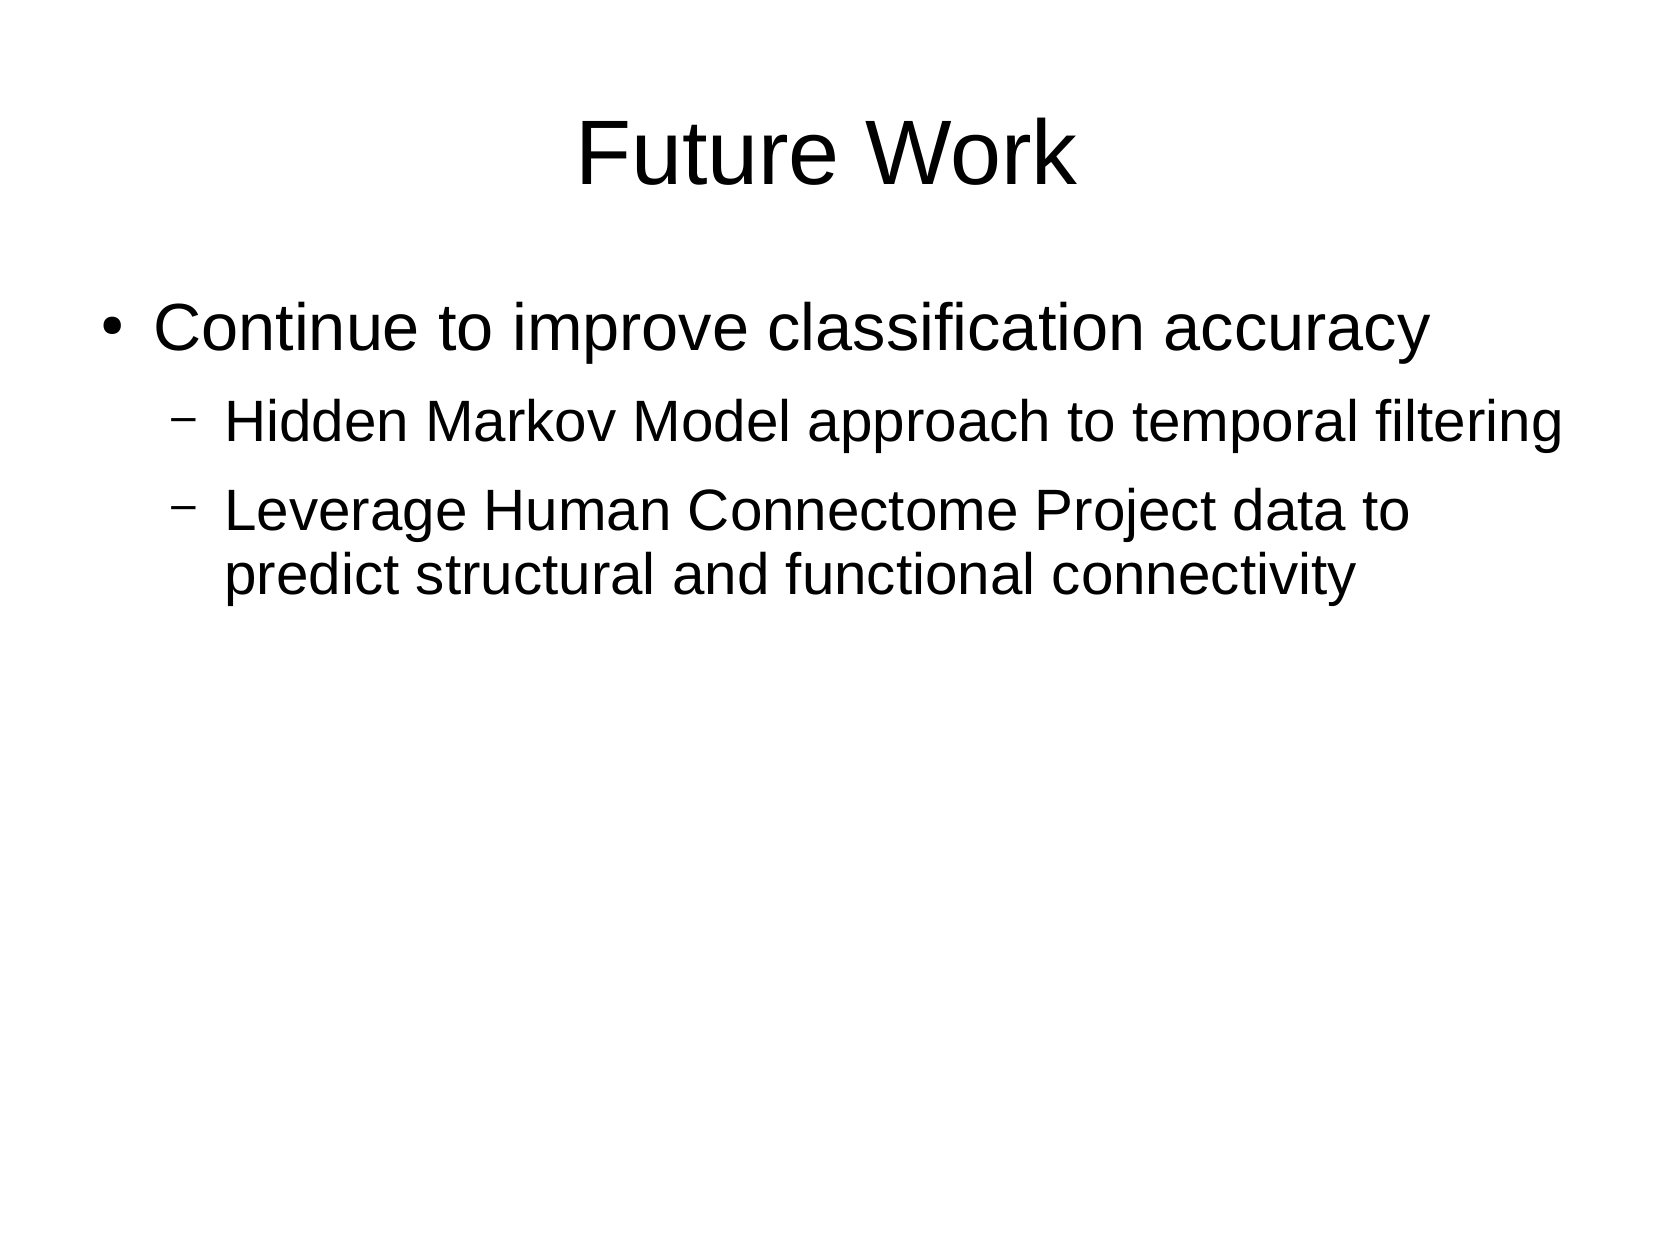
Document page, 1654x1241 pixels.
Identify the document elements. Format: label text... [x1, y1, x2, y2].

title Future Work [82, 49, 1571, 257]
list Continue to improve classification accuracy Hidden Markov Model approach to temporal filtering Leverage Human Connectome Project data to predict structural and functional connectivity [82, 290, 1571, 1010]
